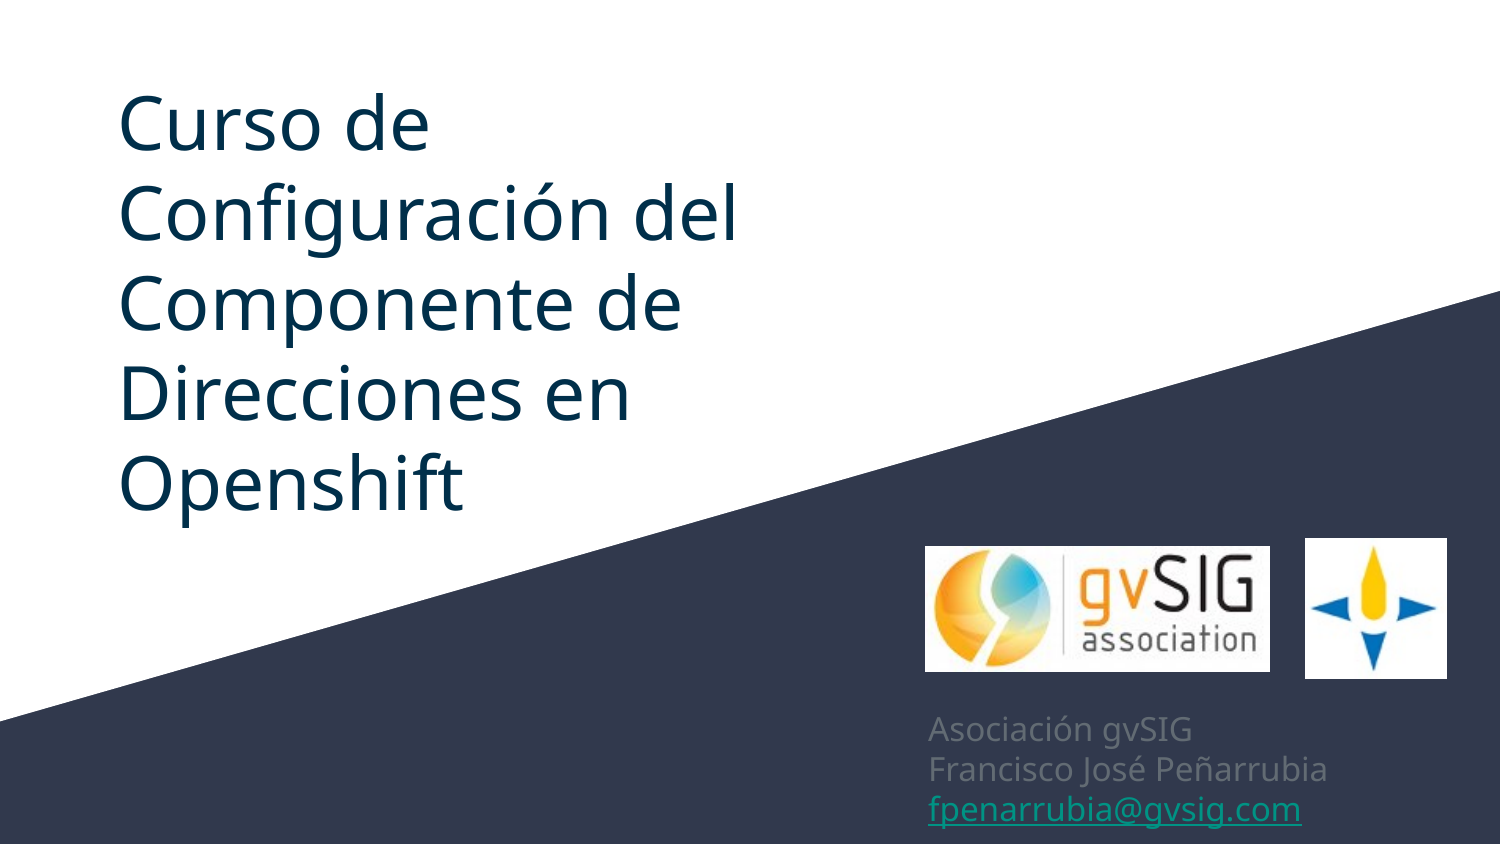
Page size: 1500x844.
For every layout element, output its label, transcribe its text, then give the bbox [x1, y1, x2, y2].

subtitle Asociación gvSIG Francisco José Peñarrubia fpenarrubia@gvsig.com [913, 693, 1489, 775]
title Curso de Configuración del Componente de Direcciones en Openshift [102, 60, 926, 320]
picture [1305, 538, 1447, 680]
picture [925, 546, 1270, 672]
